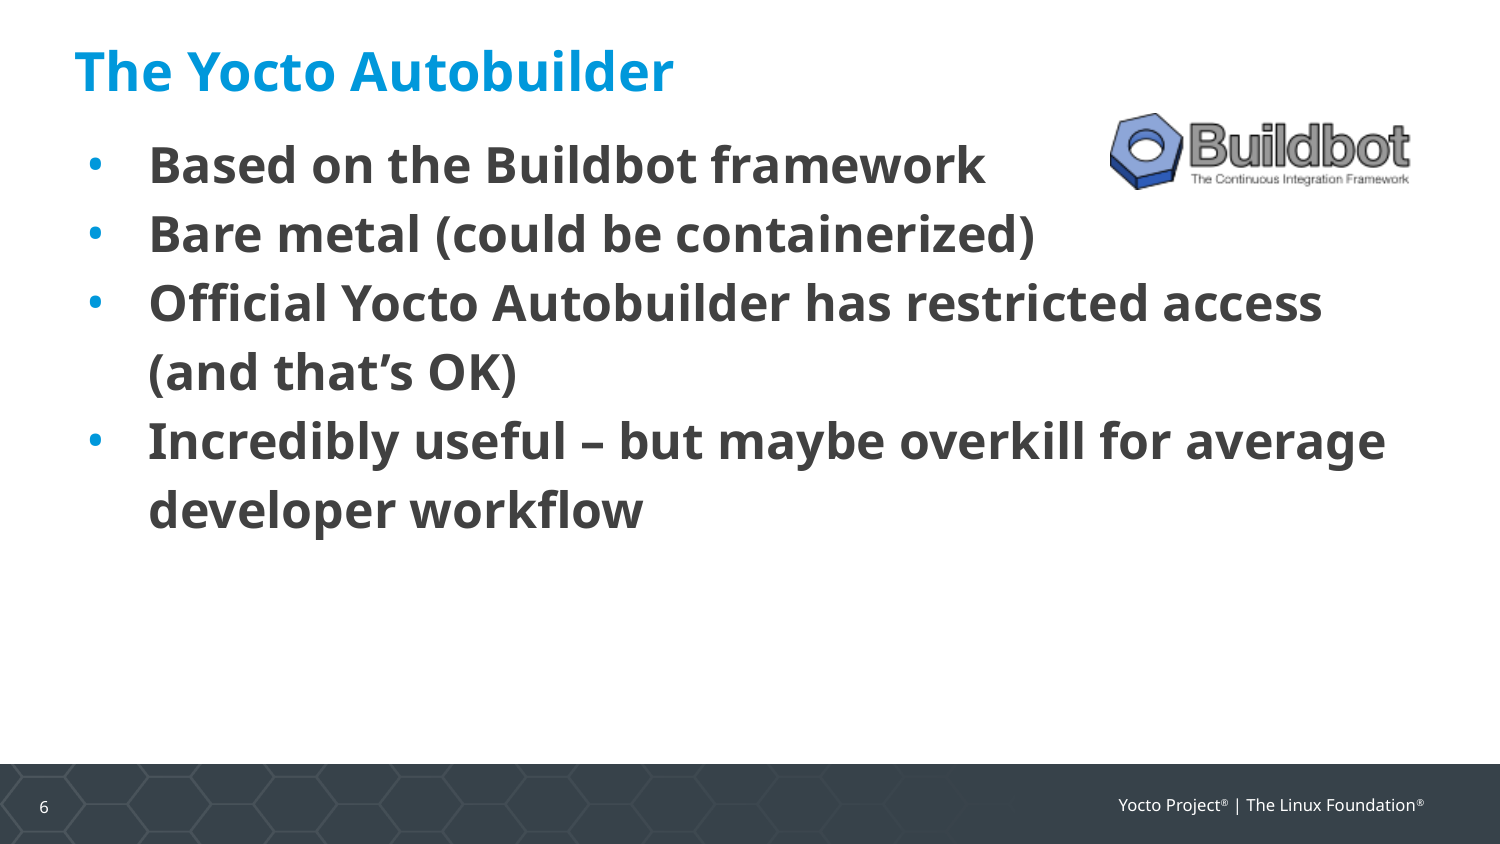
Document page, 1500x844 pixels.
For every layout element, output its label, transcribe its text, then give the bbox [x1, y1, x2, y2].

title The Yocto Autobuilder [74, 37, 1425, 114]
picture [0, 0, 1500, 844]
list Based on the Buildbot framework Bare metal (could be containerized) Official Yocto Autobuilder has restricted access (and that’s OK) Incredibly useful – but maybe overkill for average developer workflow [73, 124, 1425, 728]
